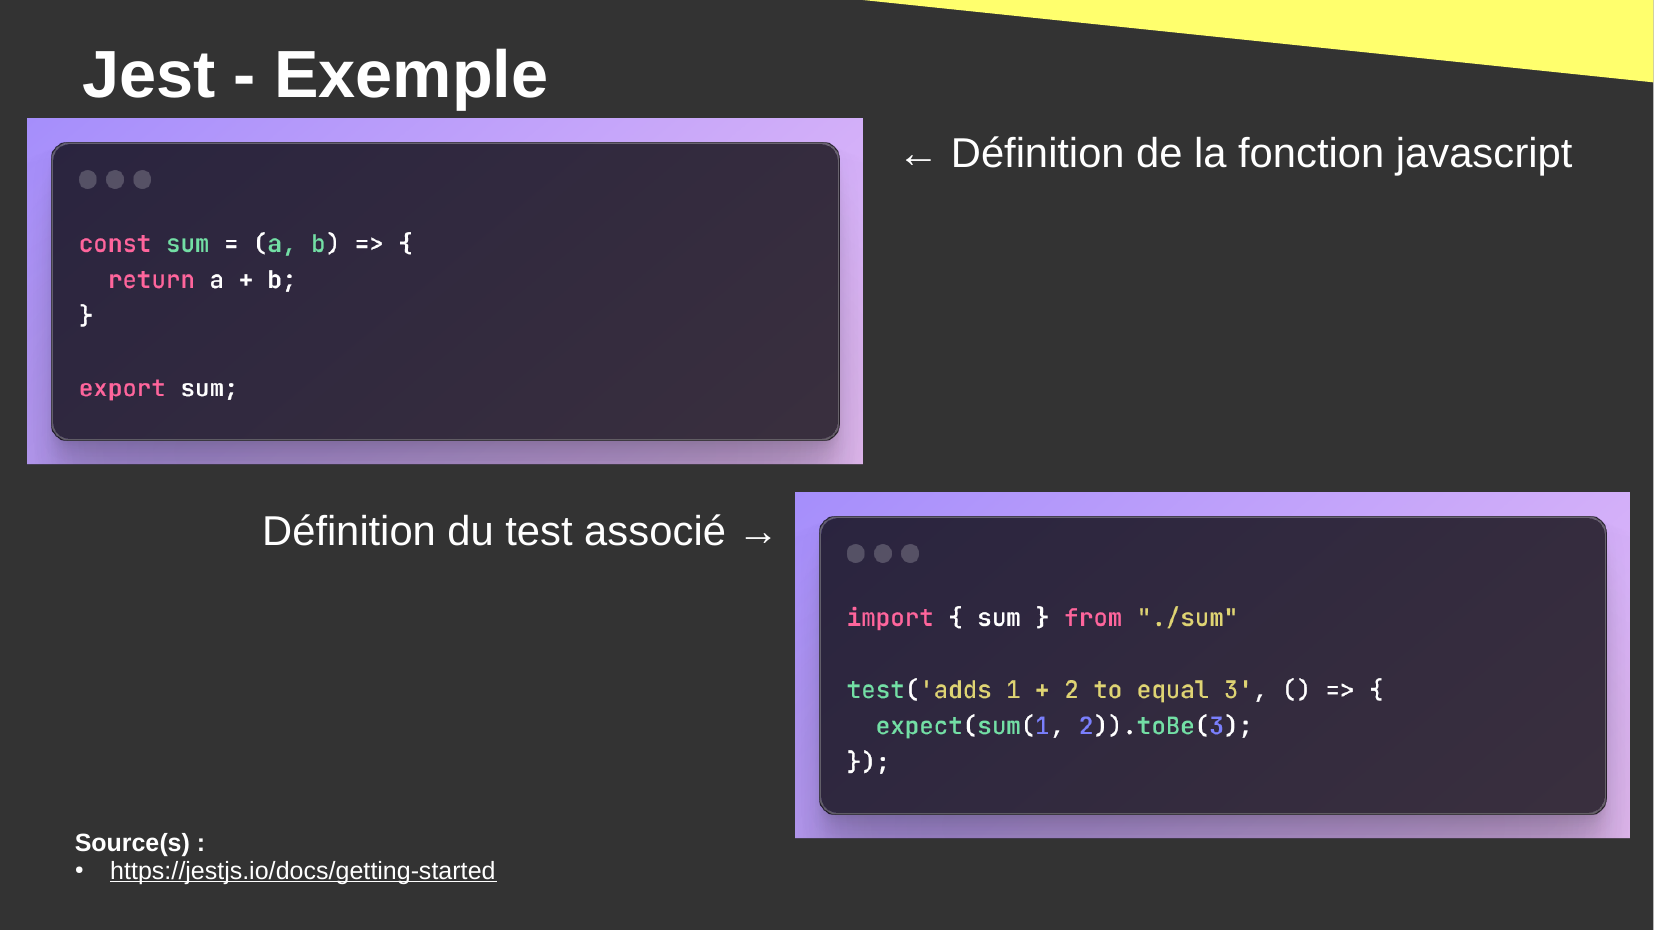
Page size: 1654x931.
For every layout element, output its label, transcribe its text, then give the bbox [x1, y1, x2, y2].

text_box [862, 0, 1654, 83]
picture [27, 118, 863, 465]
list Définition du test associé → [106, 507, 780, 567]
text_box Source(s) : https://jestjs.io/docs/getting-started [60, 821, 1546, 906]
list ← Définition de la fonction javascript [897, 129, 1630, 189]
picture [795, 492, 1630, 839]
title Jest - Exemple [82, 37, 799, 114]
